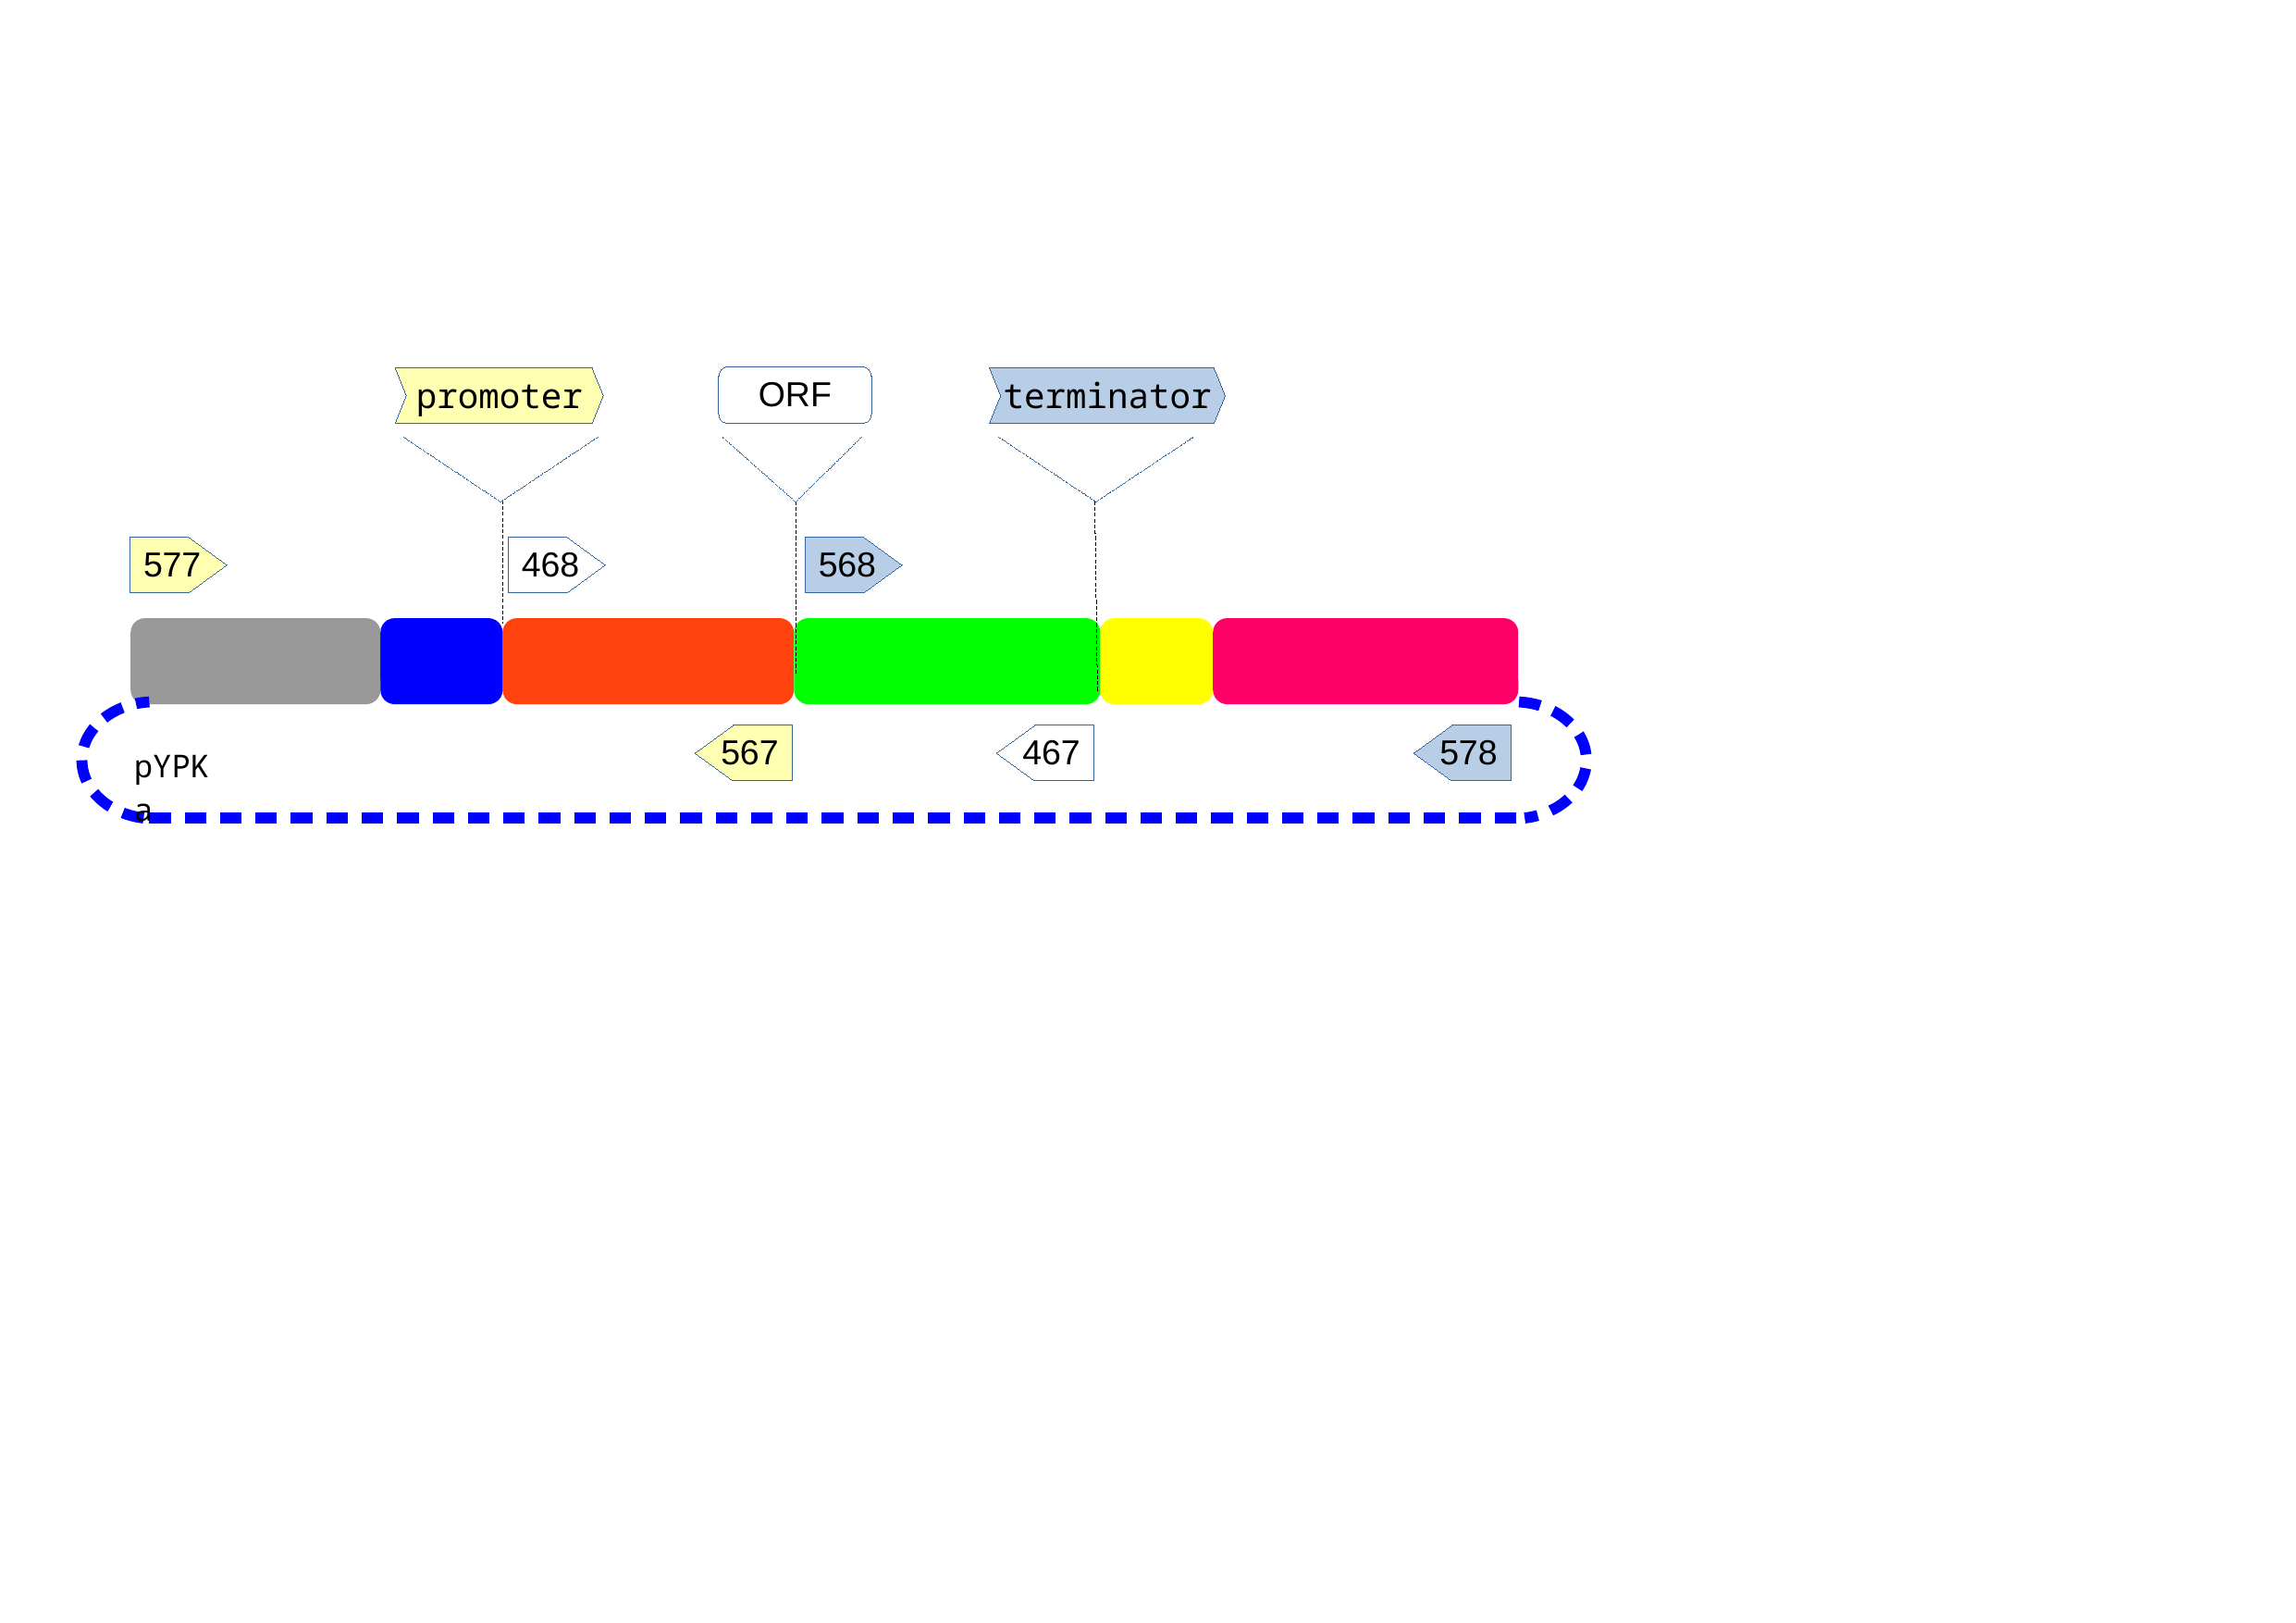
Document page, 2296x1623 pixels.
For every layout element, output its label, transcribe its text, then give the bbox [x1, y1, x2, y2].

text_box pYPKa [120, 737, 235, 784]
text_box [130, 618, 1519, 705]
text_box 578 [1413, 725, 1512, 781]
text_box 568 [805, 537, 903, 593]
text_box promoter [395, 367, 604, 424]
text_box 577 [130, 537, 228, 593]
text_box 468 [508, 537, 606, 593]
text_box 567 [695, 725, 793, 781]
text_box ORF [718, 366, 872, 424]
text_box 467 [996, 725, 1094, 781]
text_box terminator [989, 367, 1226, 424]
